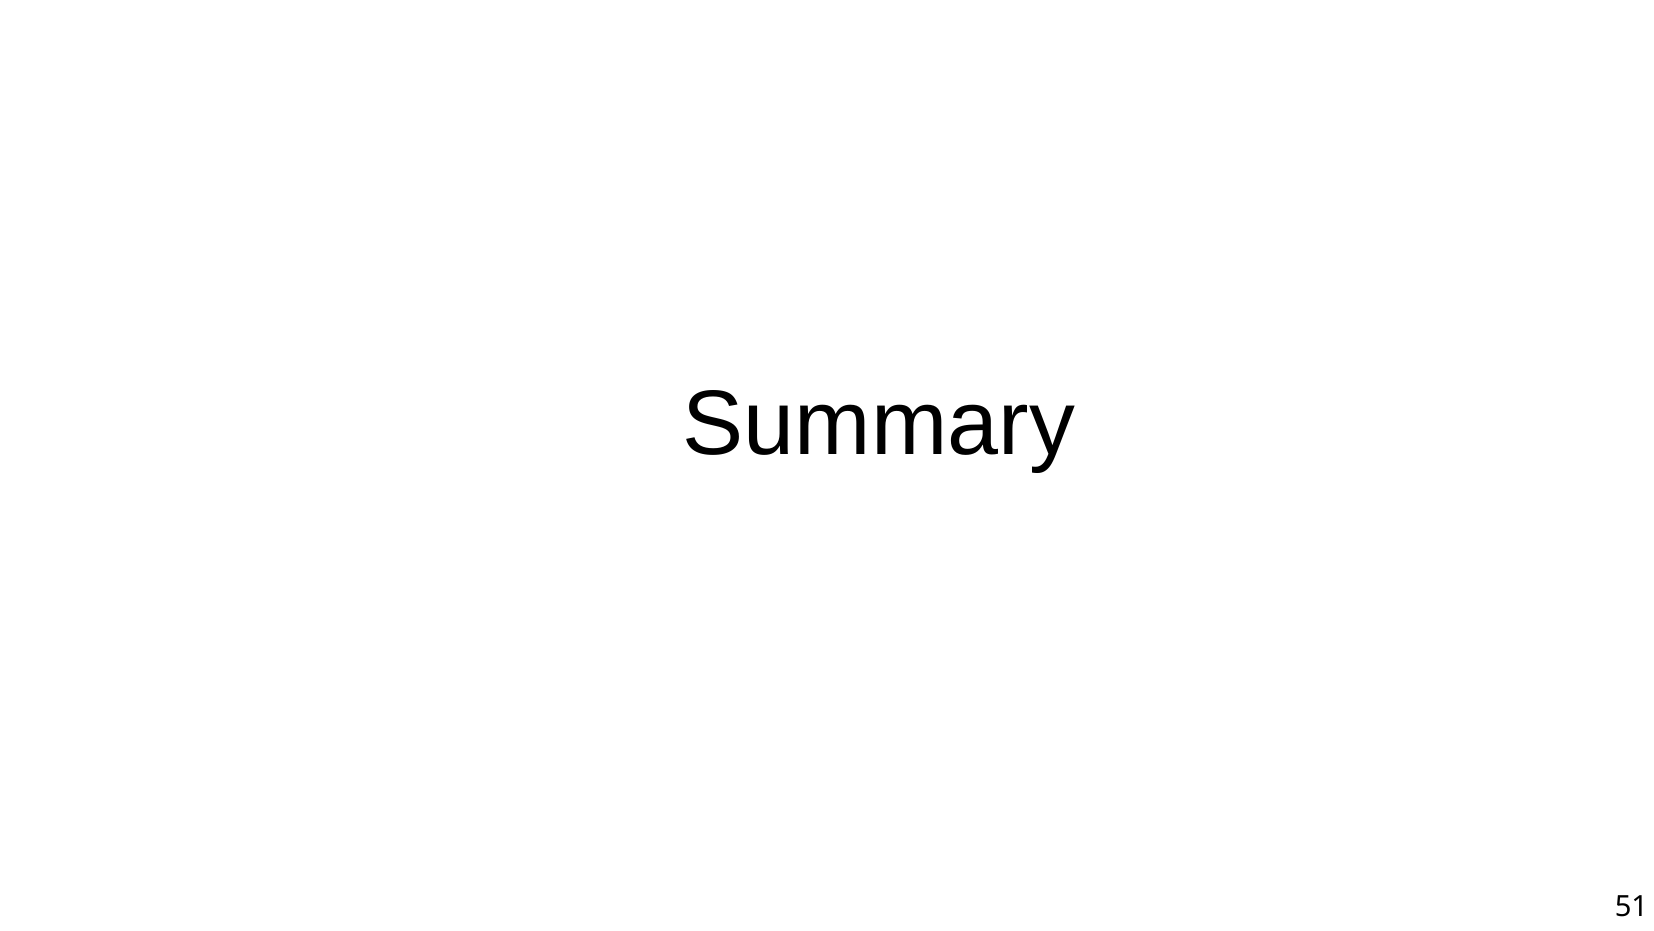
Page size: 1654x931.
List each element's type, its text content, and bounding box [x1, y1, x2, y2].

title Summary [135, 345, 1624, 501]
